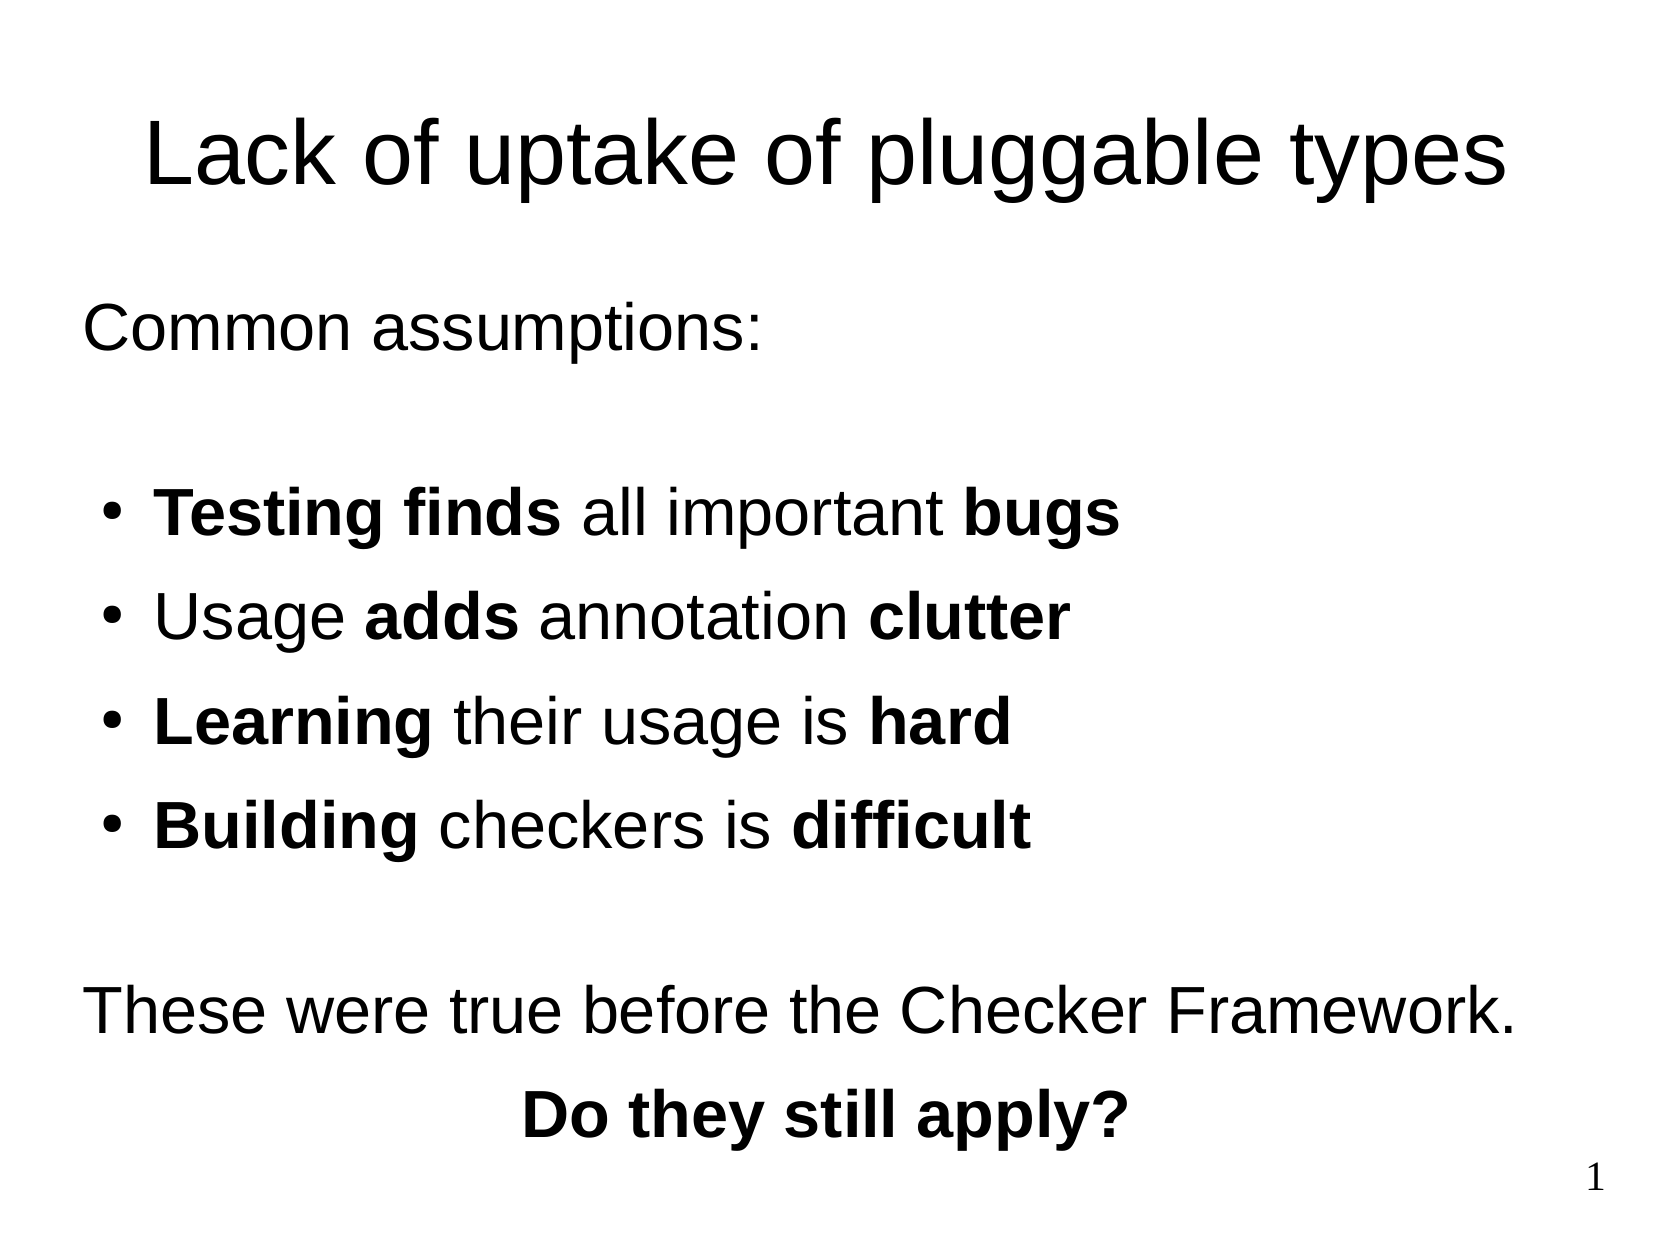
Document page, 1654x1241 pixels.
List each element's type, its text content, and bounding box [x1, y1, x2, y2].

list Common assumptions: Testing finds all important bugs Usage adds annotation clutter Learning their usage is hard Building checkers is difficult These were true before the Checker Framework. Do they still apply? [82, 290, 1571, 1153]
title Lack of uptake of pluggable types [82, 56, 1571, 250]
